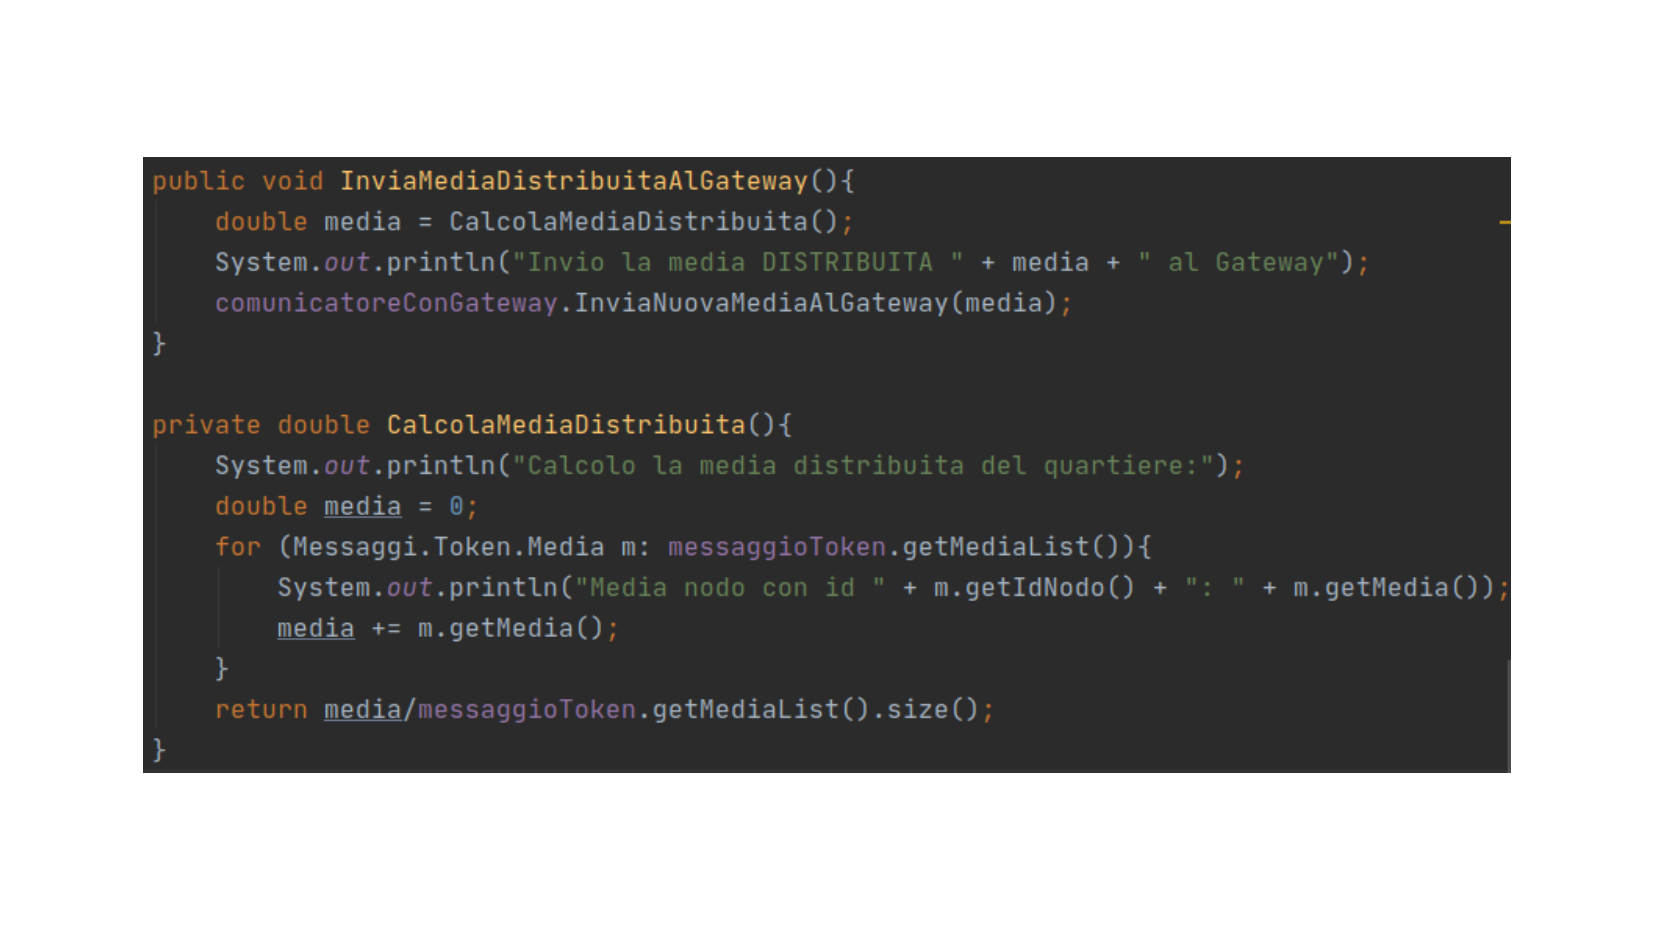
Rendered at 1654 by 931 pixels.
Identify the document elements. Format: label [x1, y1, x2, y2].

picture [143, 157, 1511, 773]
